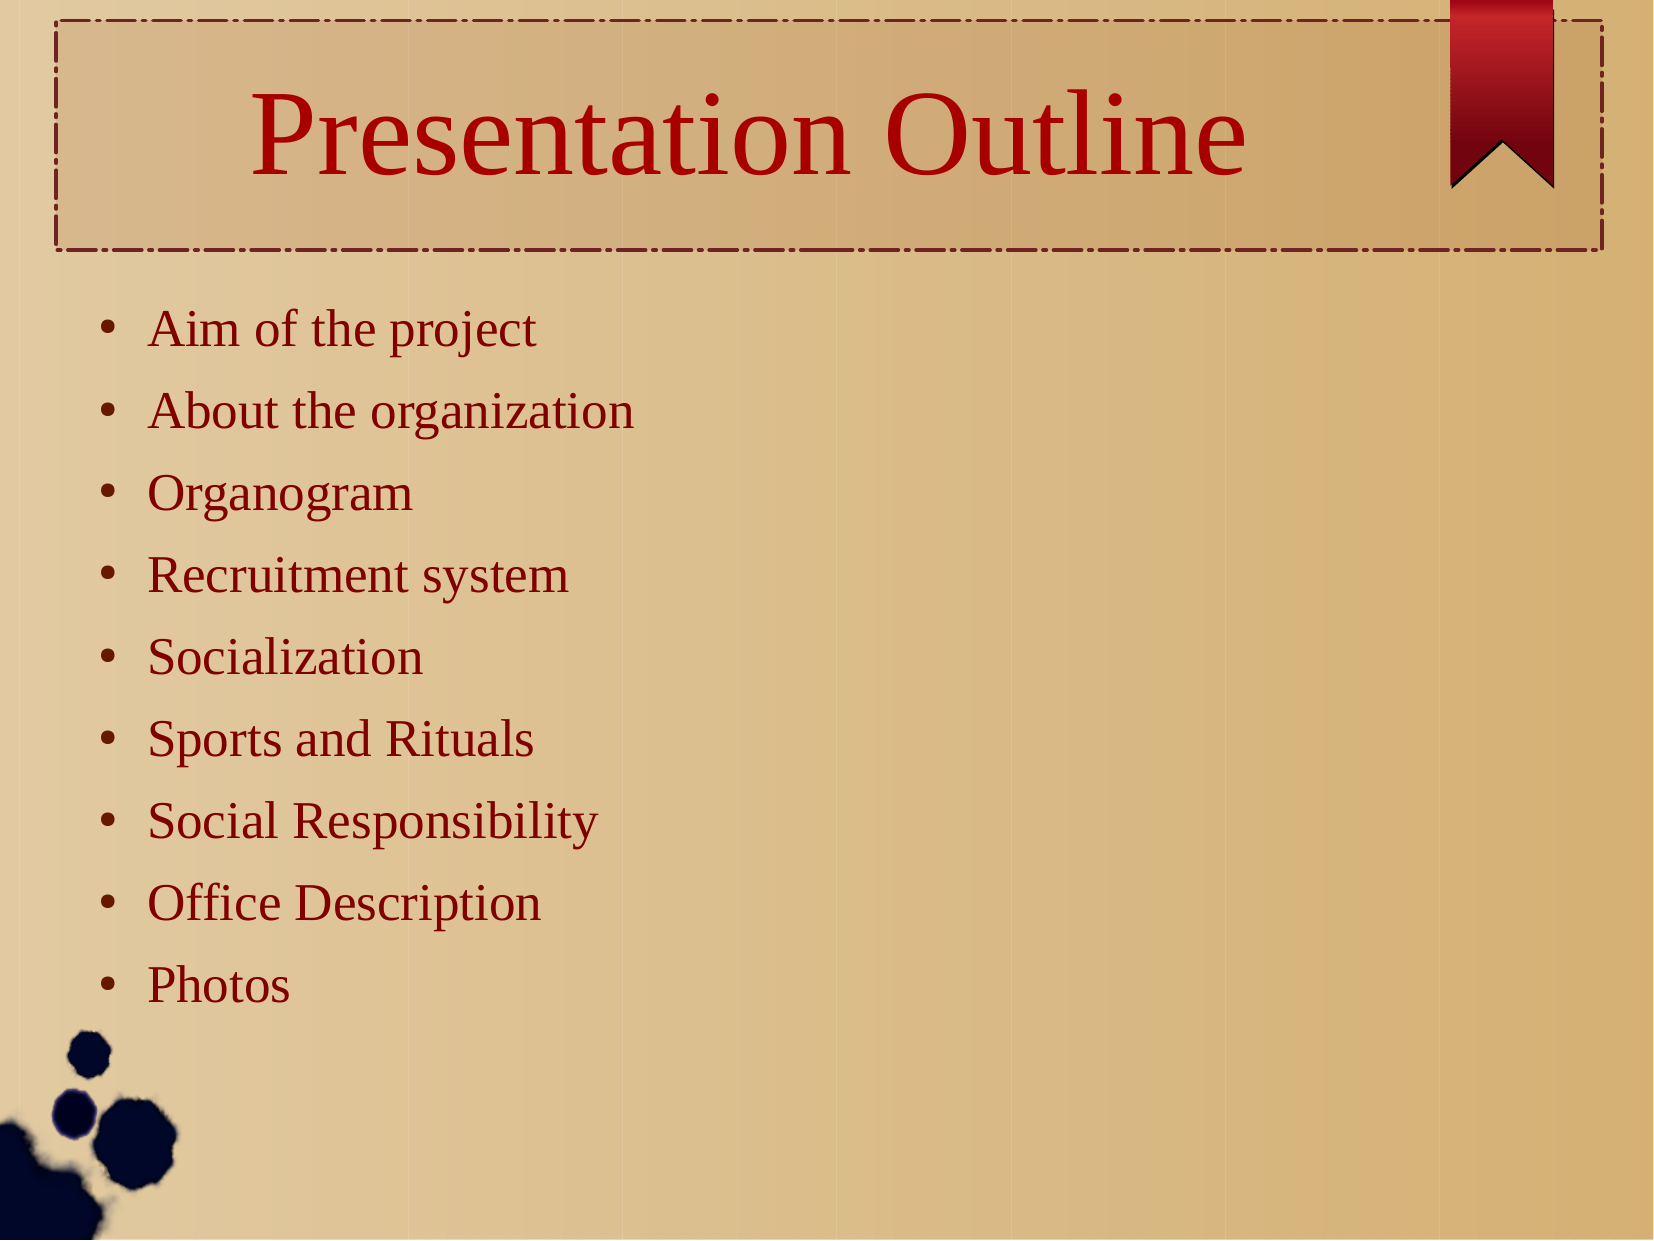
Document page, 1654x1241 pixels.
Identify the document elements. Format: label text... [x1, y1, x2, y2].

title Presentation Outline [59, 15, 1441, 252]
list Aim of the project About the organization Organogram Recruitment system Socialization Sports and Rituals Social Responsibility Office Description Photos [82, 299, 1571, 1019]
